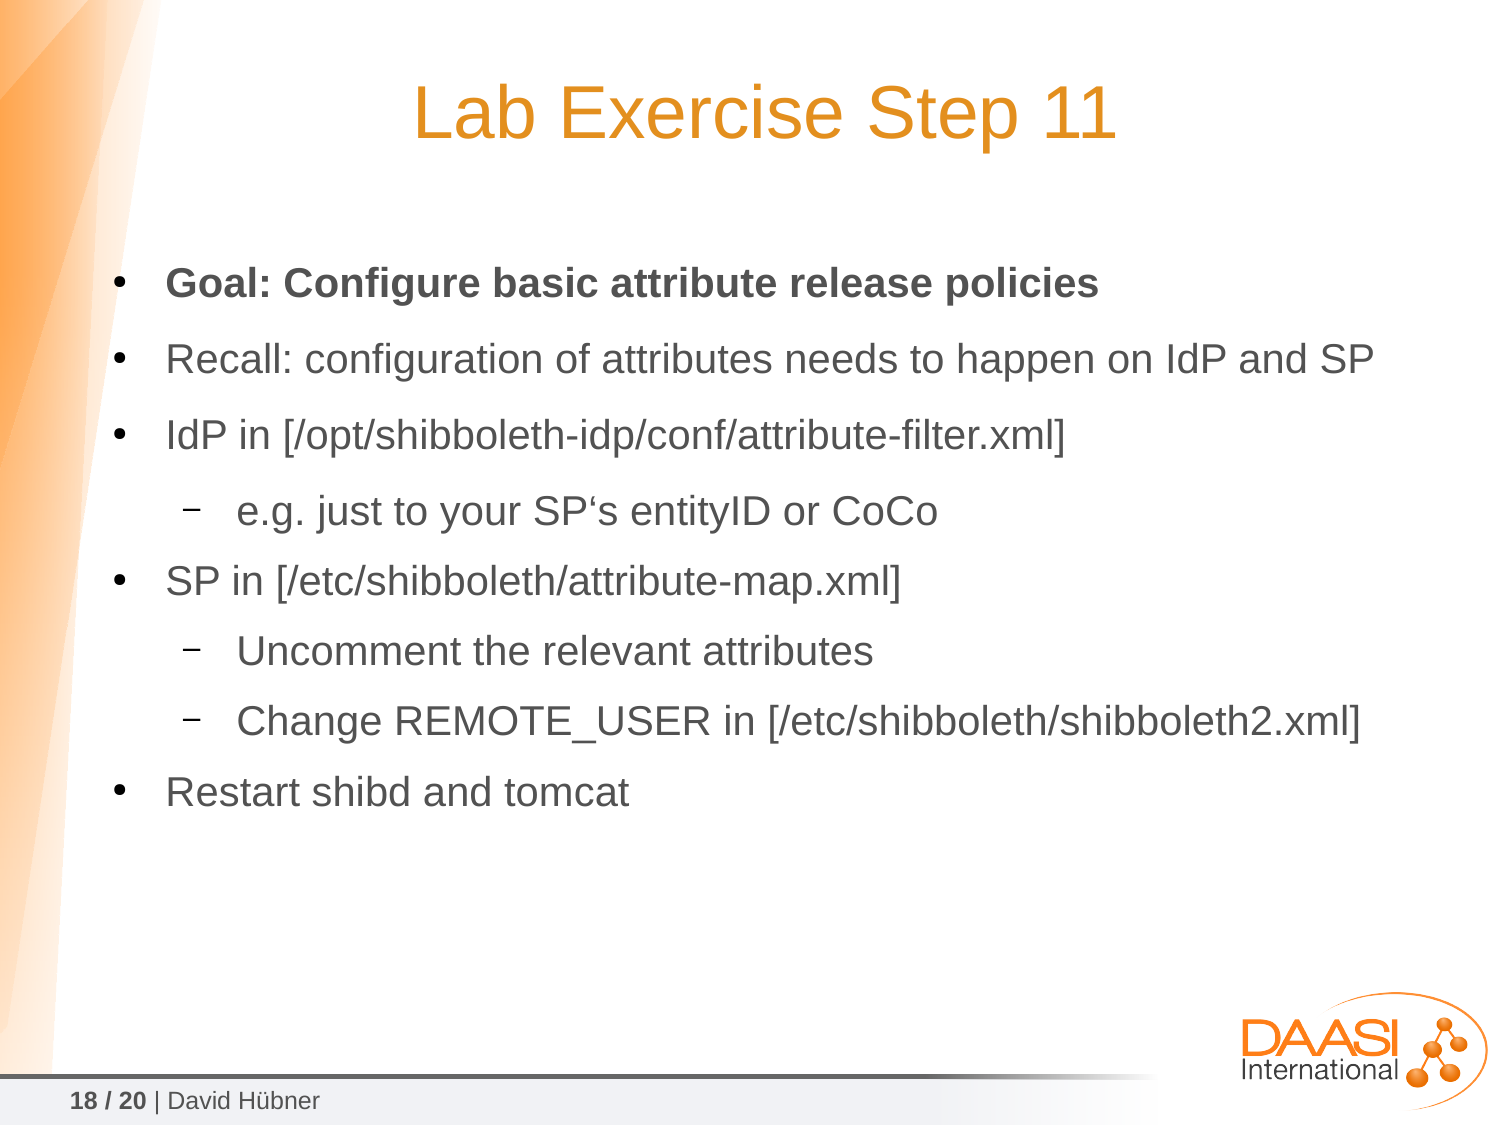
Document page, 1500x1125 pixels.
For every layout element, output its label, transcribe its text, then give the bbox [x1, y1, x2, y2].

picture [1240, 992, 1500, 1111]
list Goal: Configure basic attribute release policies Recall: configuration of attributes needs to happen on IdP and SP IdP in [/opt/shibboleth-idp/conf/attribute-filter.xml] e.g. just to your SP‘s entityID or CoCo SP in [/etc/shibboleth/attribute-map.xml] Uncomment the relevant attributes Change REMOTE_USER in [/etc/shibboleth/shibboleth2.xml] Restart shibd and tomcat [94, 259, 1441, 945]
title Lab Exercise Step 11 [91, 48, 1441, 178]
